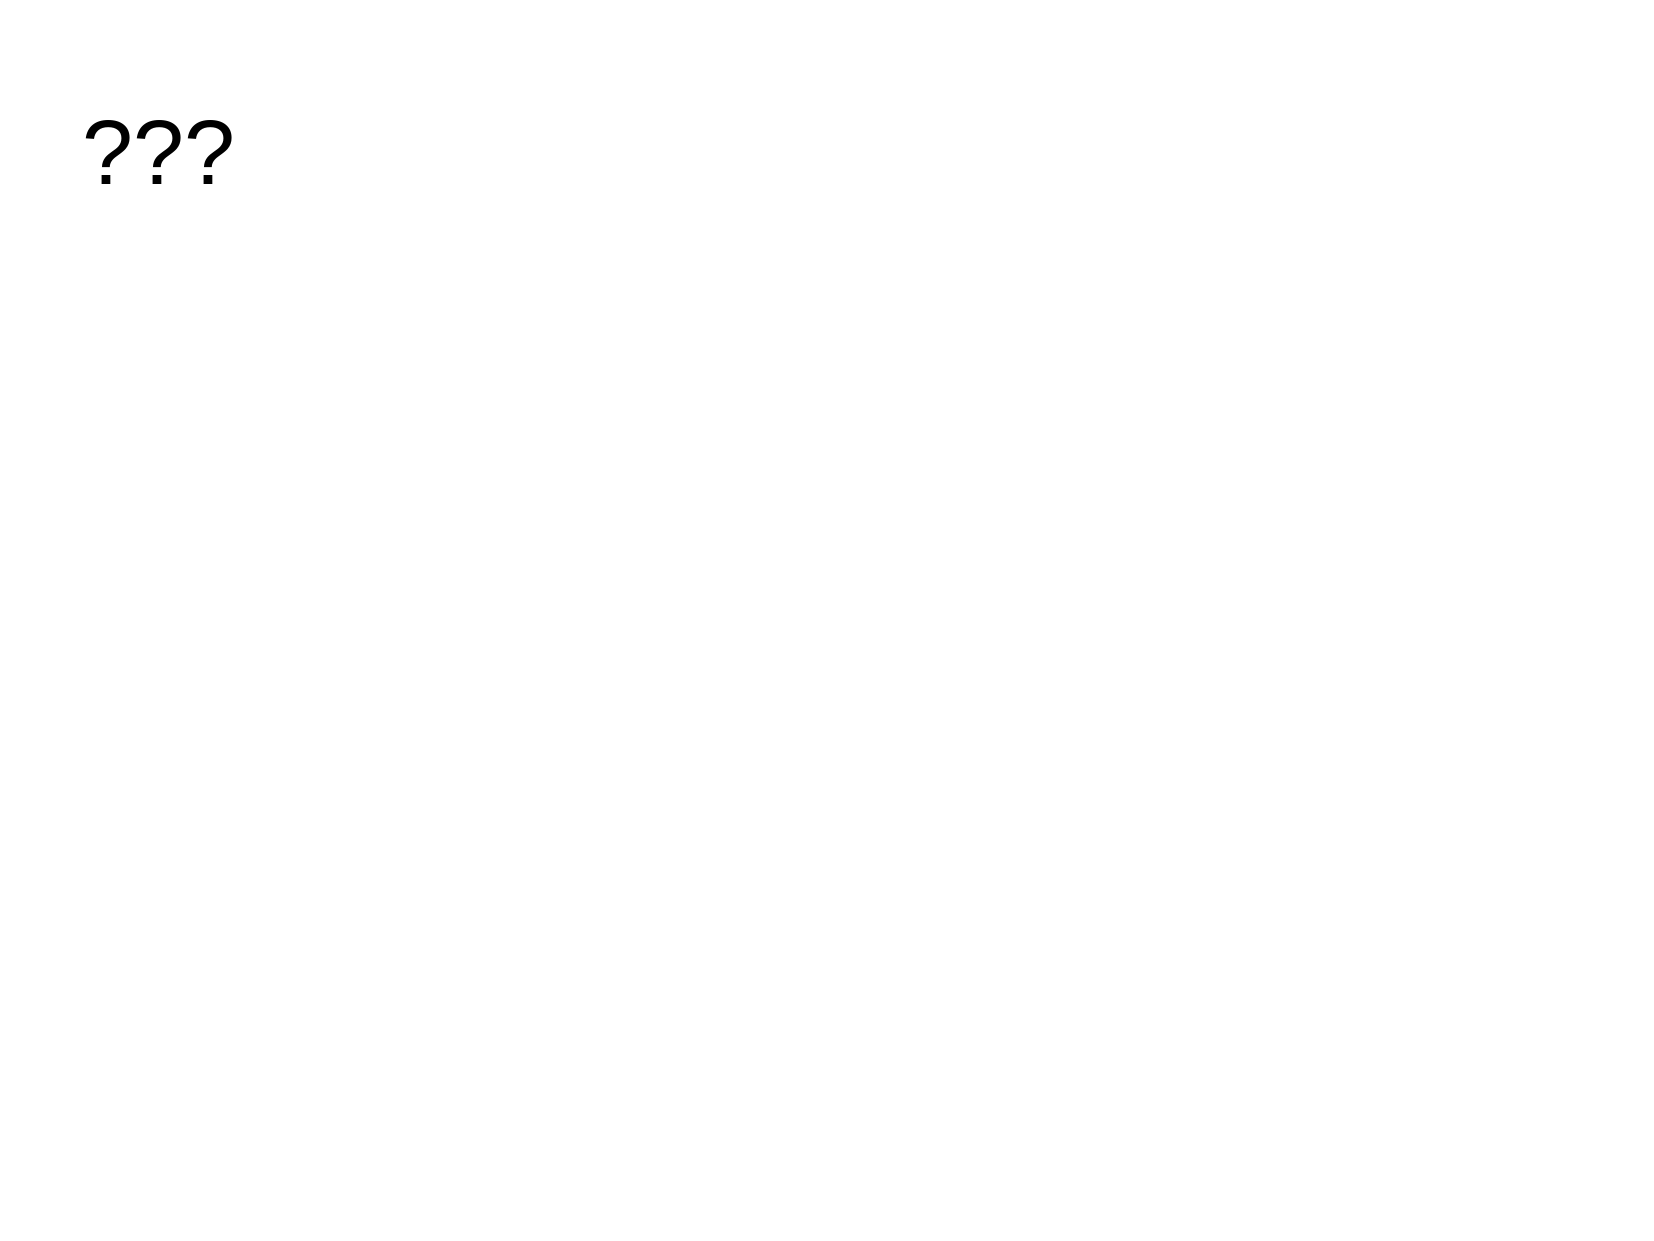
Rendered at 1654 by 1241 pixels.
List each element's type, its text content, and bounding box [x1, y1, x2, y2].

title ??? [82, 49, 1571, 257]
